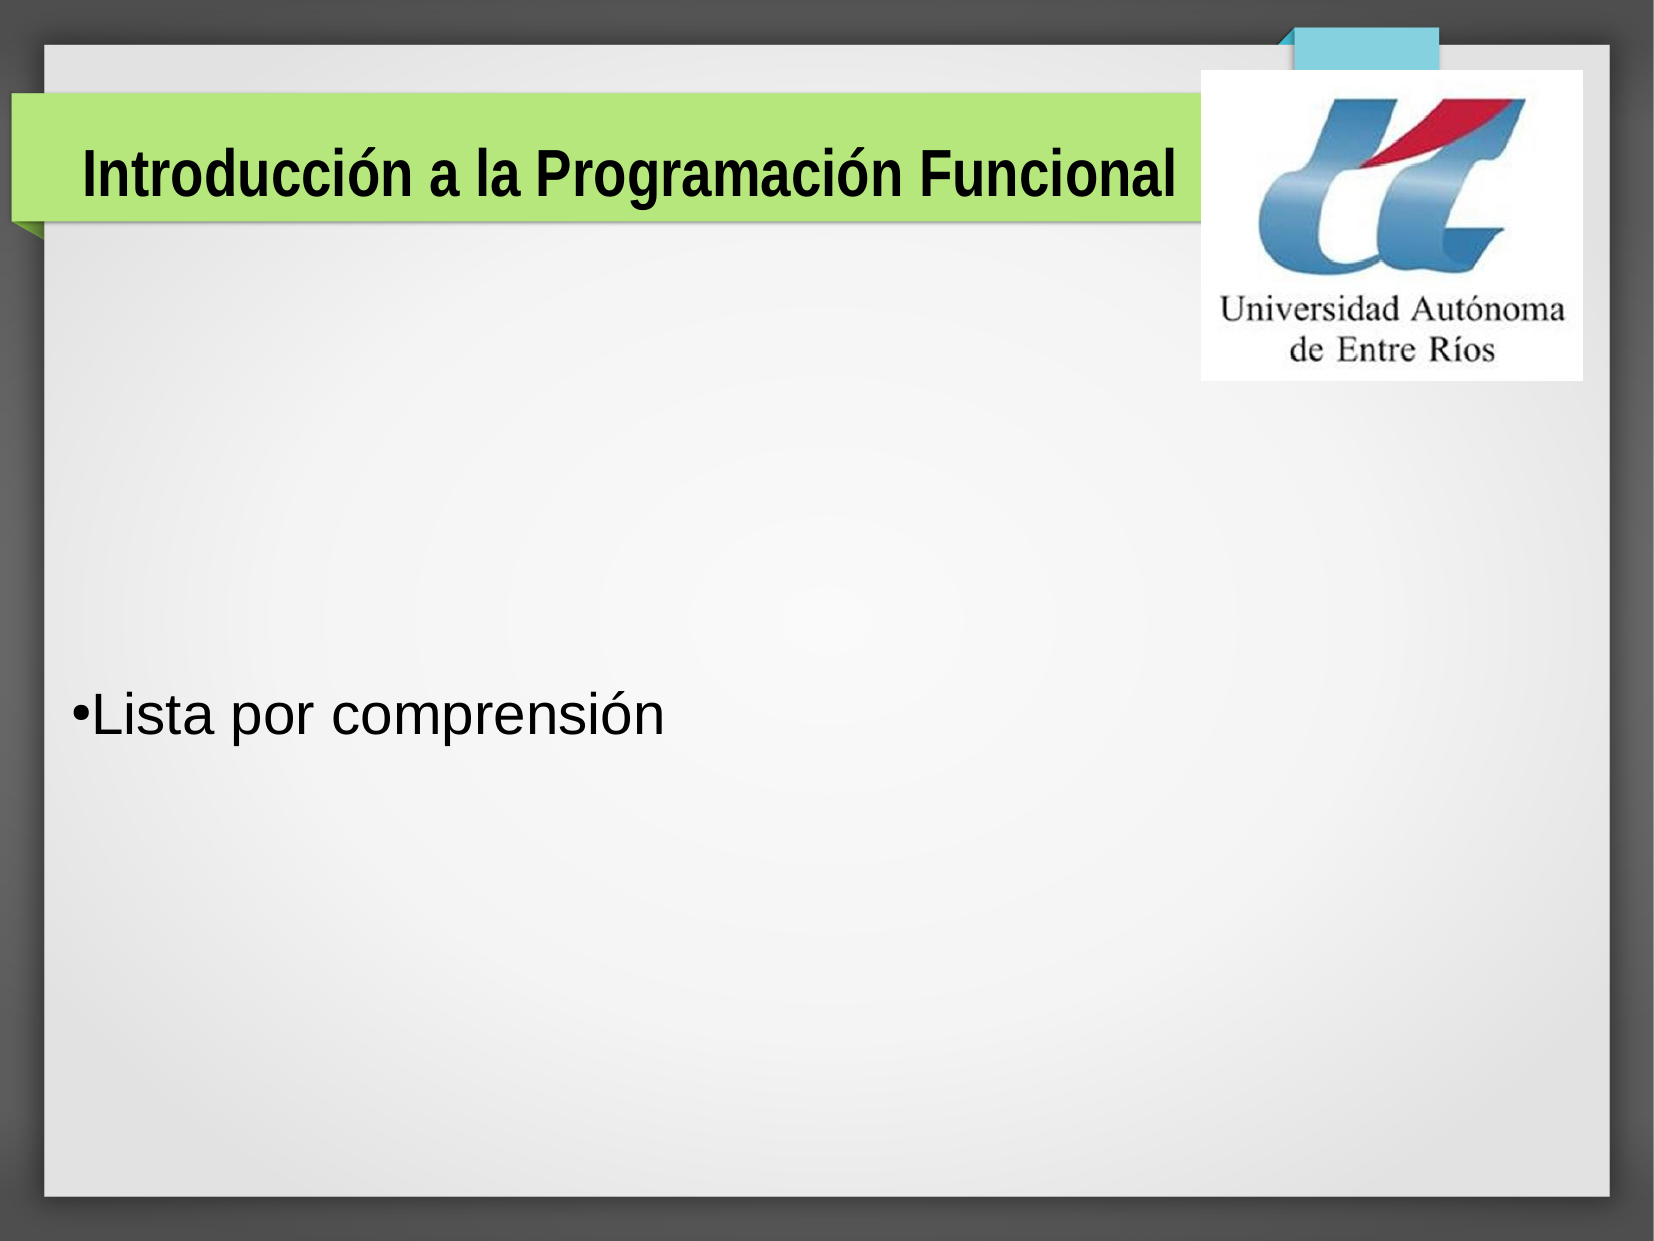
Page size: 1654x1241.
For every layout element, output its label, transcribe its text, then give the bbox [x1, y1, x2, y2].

subtitle Lista por comprensión [70, 354, 1560, 1074]
title Introducción a la Programación Funcional [82, 94, 1201, 213]
picture [0, 0, 1654, 1241]
